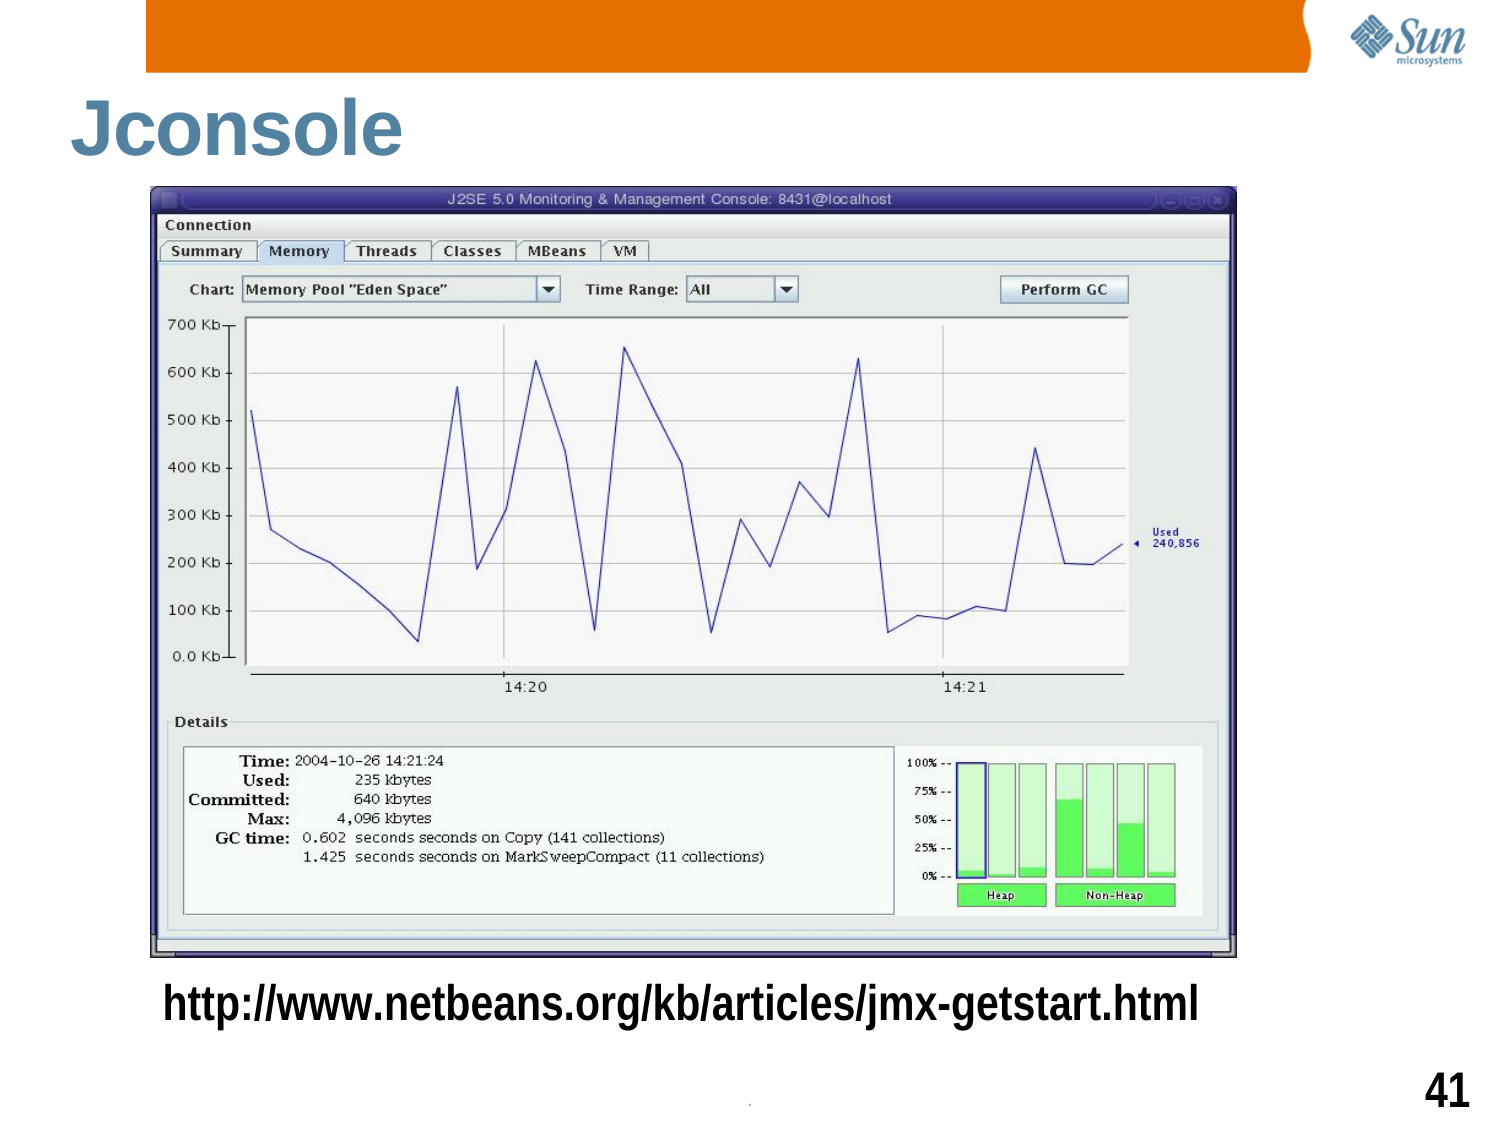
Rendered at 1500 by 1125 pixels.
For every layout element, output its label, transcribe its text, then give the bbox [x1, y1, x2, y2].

picture [146, 0, 1500, 75]
picture [150, 186, 1237, 958]
text_box http://www.netbeans.org/kb/articles/jmx-getstart.html [162, 981, 1200, 1039]
title Jconsole [70, 92, 1433, 197]
